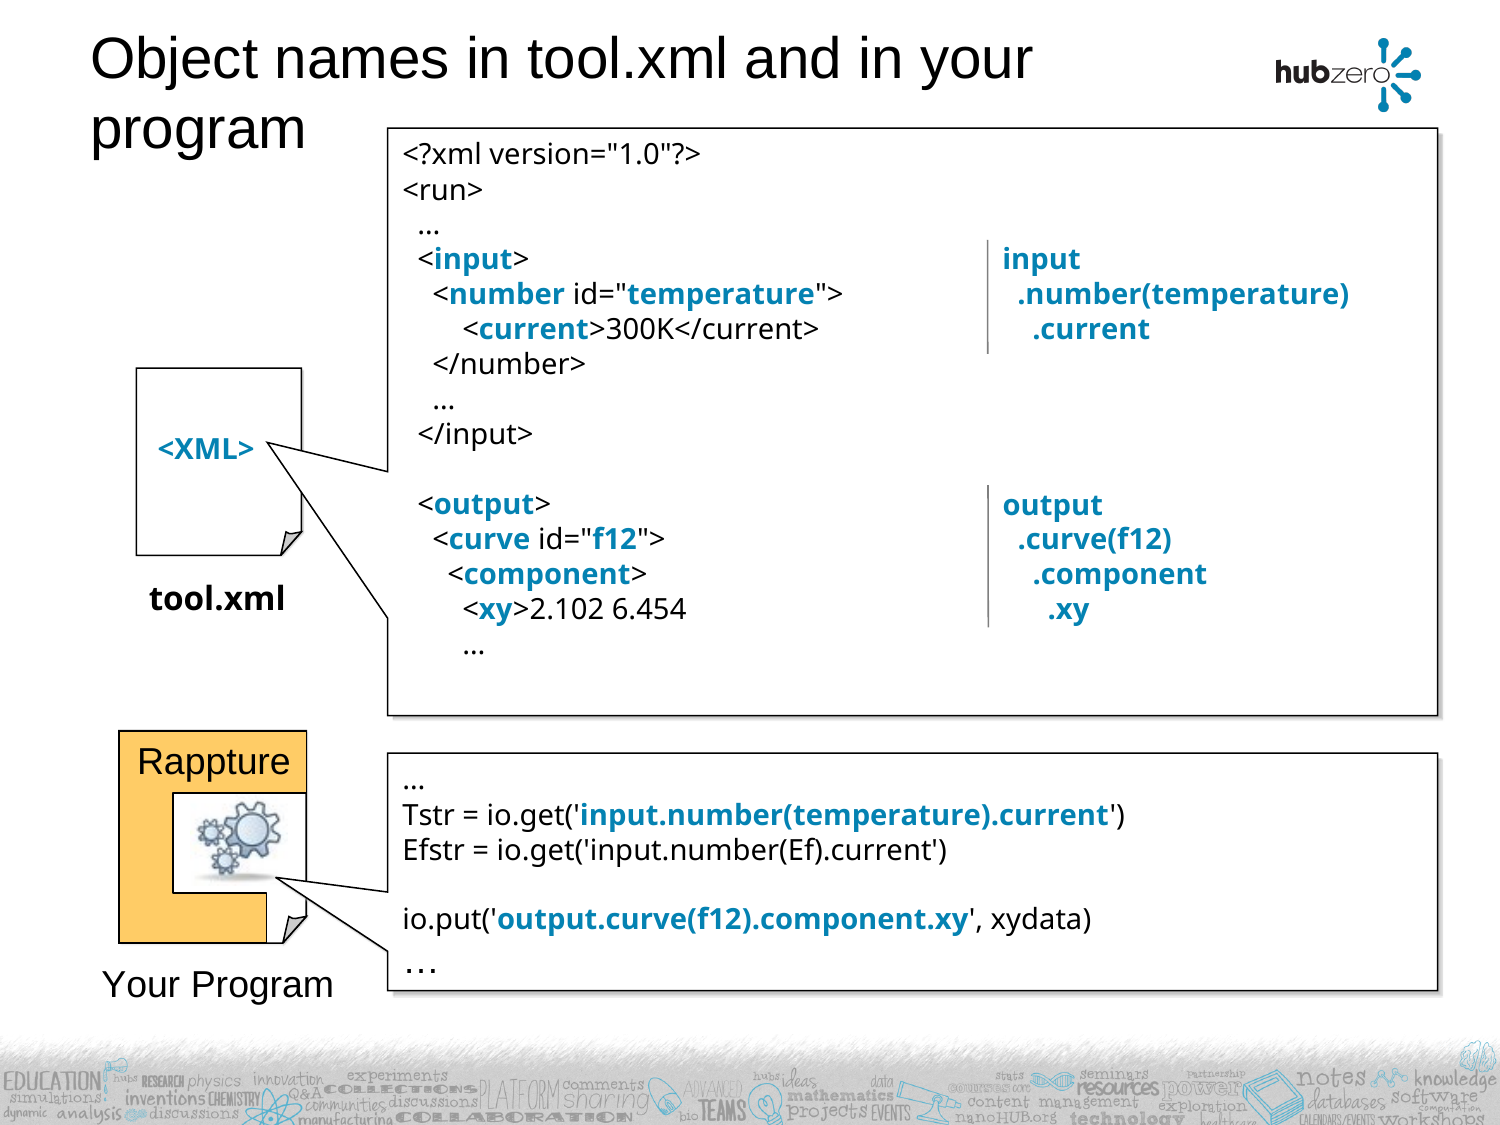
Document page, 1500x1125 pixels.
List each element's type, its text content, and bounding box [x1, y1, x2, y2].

text_box <?xml version="1.0"?> <run> … <input> <number id="temperature"> <current>300K</current> </number> … </input> <output> <curve id="f12"> <component> <xy>2.102 6.454 … [267, 128, 1438, 716]
text_box input .number(temperature) .current [987, 232, 1365, 354]
text_box Your Program [86, 952, 350, 1013]
text_box <XML> [142, 422, 270, 474]
text_box Object names in tool.xml and in your program [75, 12, 1249, 118]
text_box Rappture [122, 729, 306, 790]
text_box output .curve(f12) .component .xy [987, 478, 1223, 634]
text_box [136, 368, 302, 556]
text_box [118, 730, 307, 944]
picture [190, 794, 288, 886]
picture [0, 1034, 1500, 1125]
picture [1272, 35, 1424, 115]
text_box tool.xml [133, 569, 302, 626]
text_box … Tstr = io.get('input.number(temperature).current') Efstr = io.get('input.number(Ef).current') io.put('output.curve(f12).component.xy', xydata) … [275, 753, 1438, 991]
